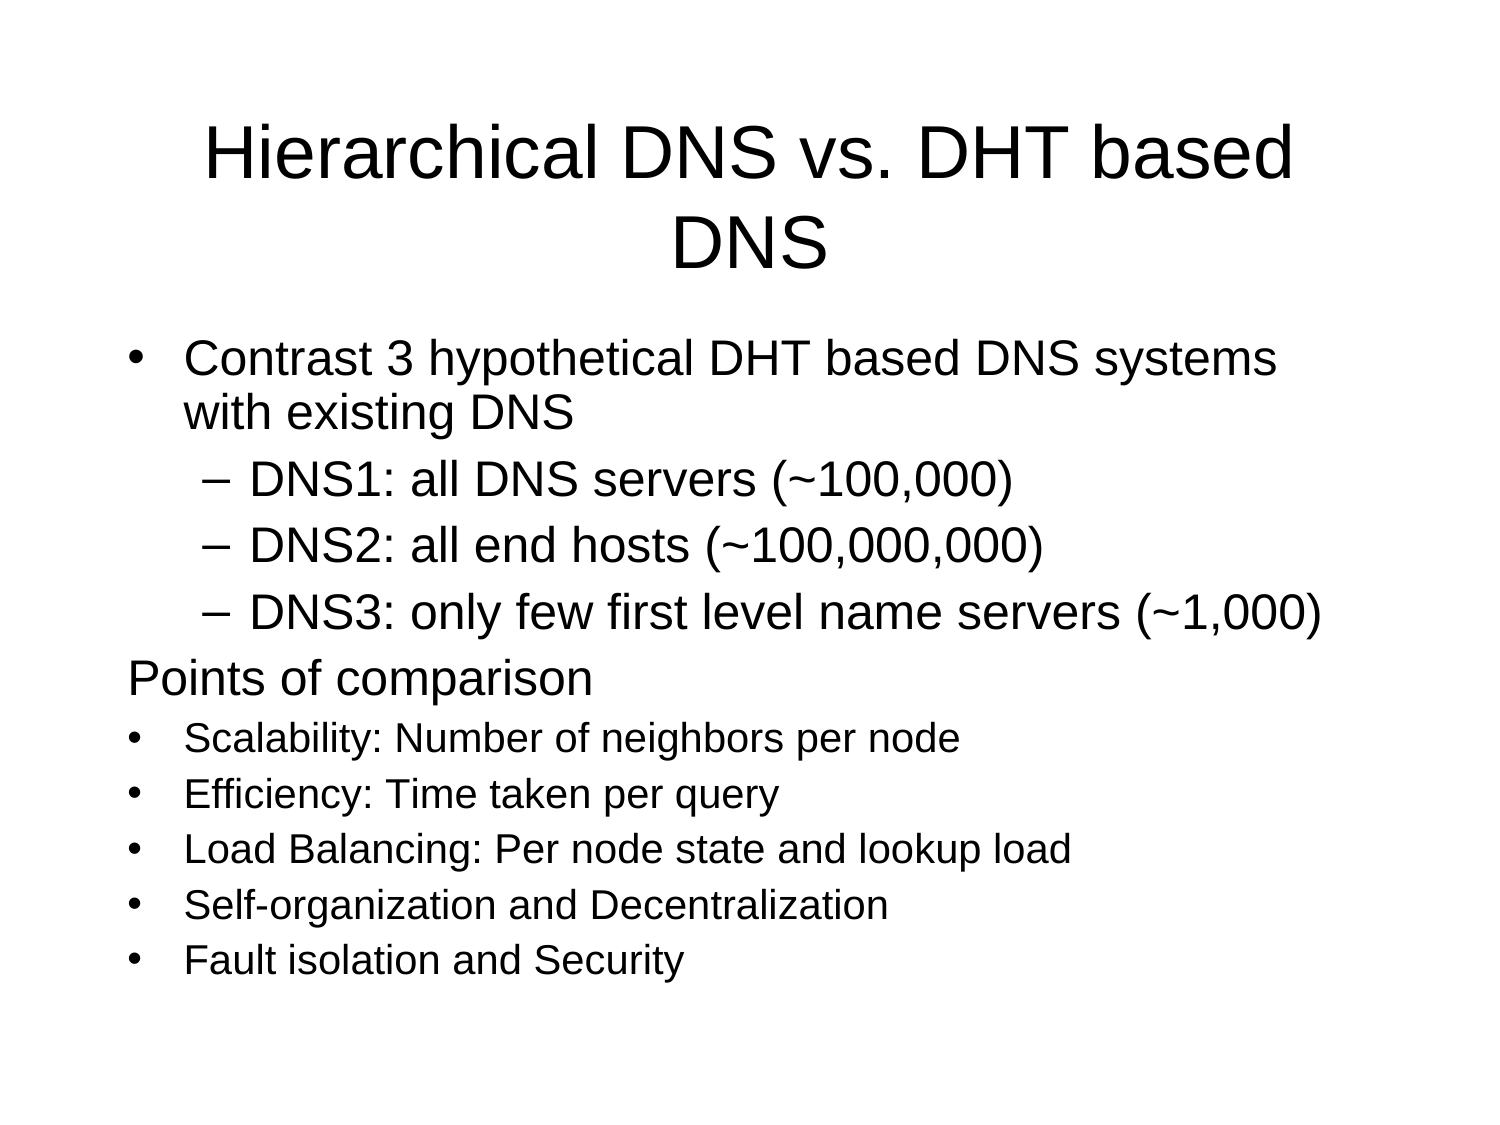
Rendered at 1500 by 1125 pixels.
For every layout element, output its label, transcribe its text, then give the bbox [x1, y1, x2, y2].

list Contrast 3 hypothetical DHT based DNS systems with existing DNS DNS1: all DNS servers (~100,000) DNS2: all end hosts (~100,000,000) DNS3: only few first level name servers (~1,000) Points of comparison Scalability: Number of neighbors per node Efficiency: Time taken per query Load Balancing: Per node state and lookup load Self-organization and Decentralization Fault isolation and Security [112, 324, 1388, 1000]
title Hierarchical DNS vs. DHT based DNS [112, 99, 1388, 288]
